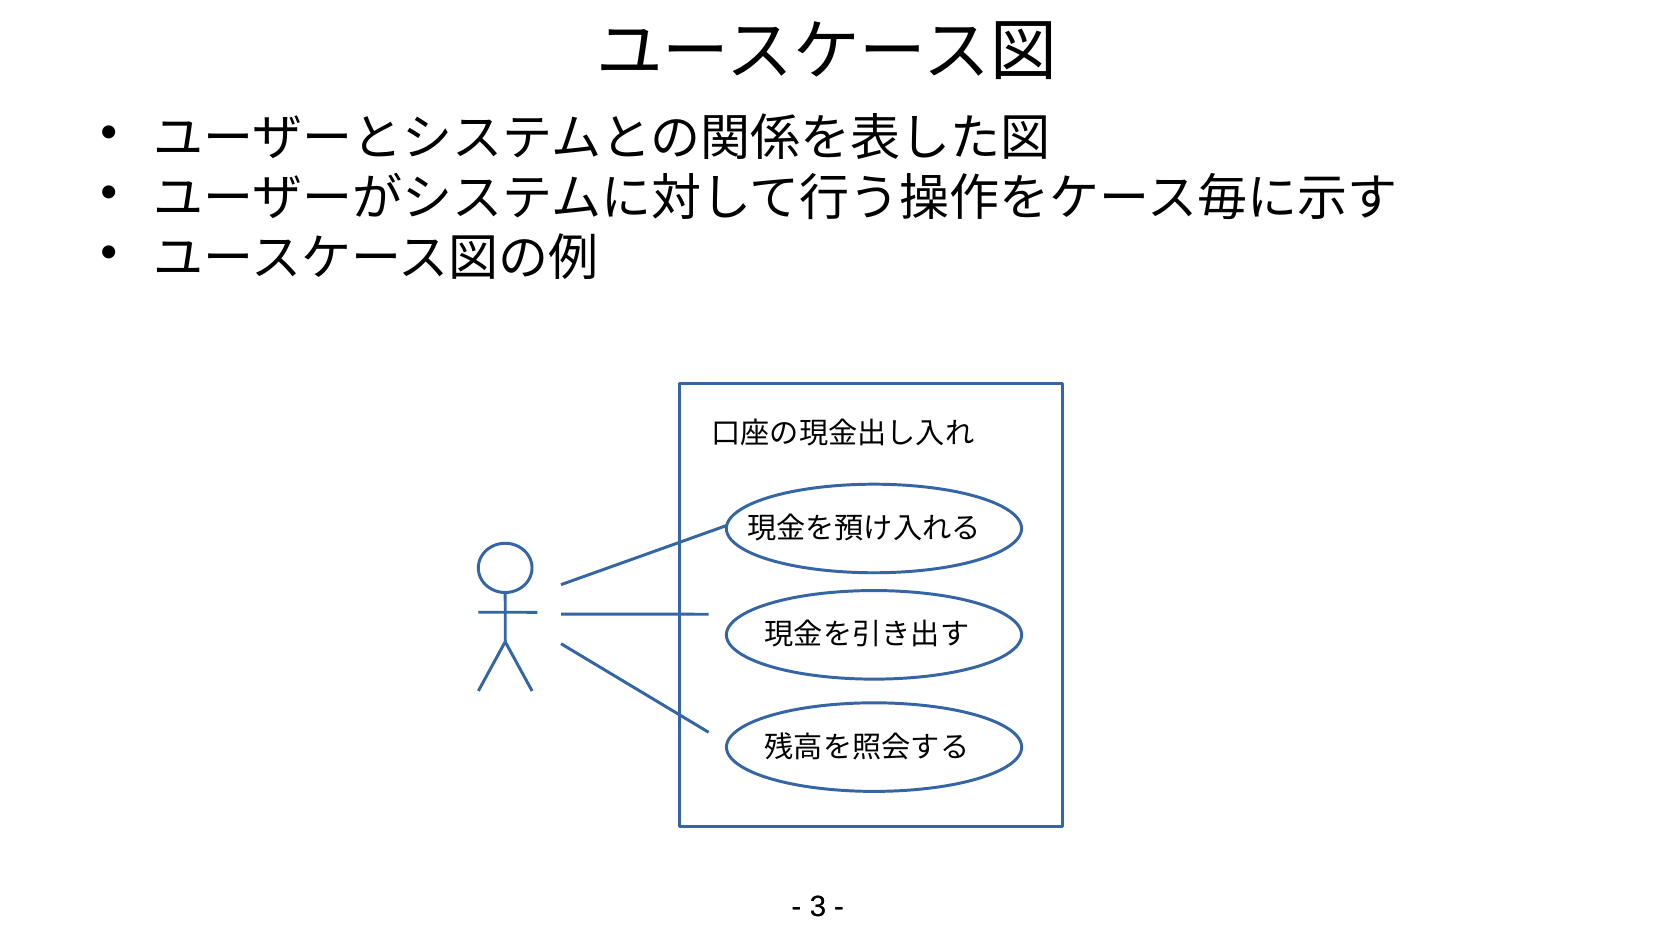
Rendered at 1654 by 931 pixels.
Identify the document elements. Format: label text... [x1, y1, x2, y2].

list ユーザーとシステムとの関係を表した図 ユーザーがシステムに対して行う操作をケース毎に示す ユースケース図の例 [82, 105, 1571, 384]
text_box 残高を照会する [750, 720, 993, 780]
text_box 口座の現金出し入れ [696, 407, 993, 467]
text_box - <番号> - [739, 880, 896, 931]
text_box 現金を預け入れる [732, 501, 998, 561]
title ユースケース図 [82, 4, 1571, 92]
text_box 現金を引き出す [750, 608, 993, 668]
